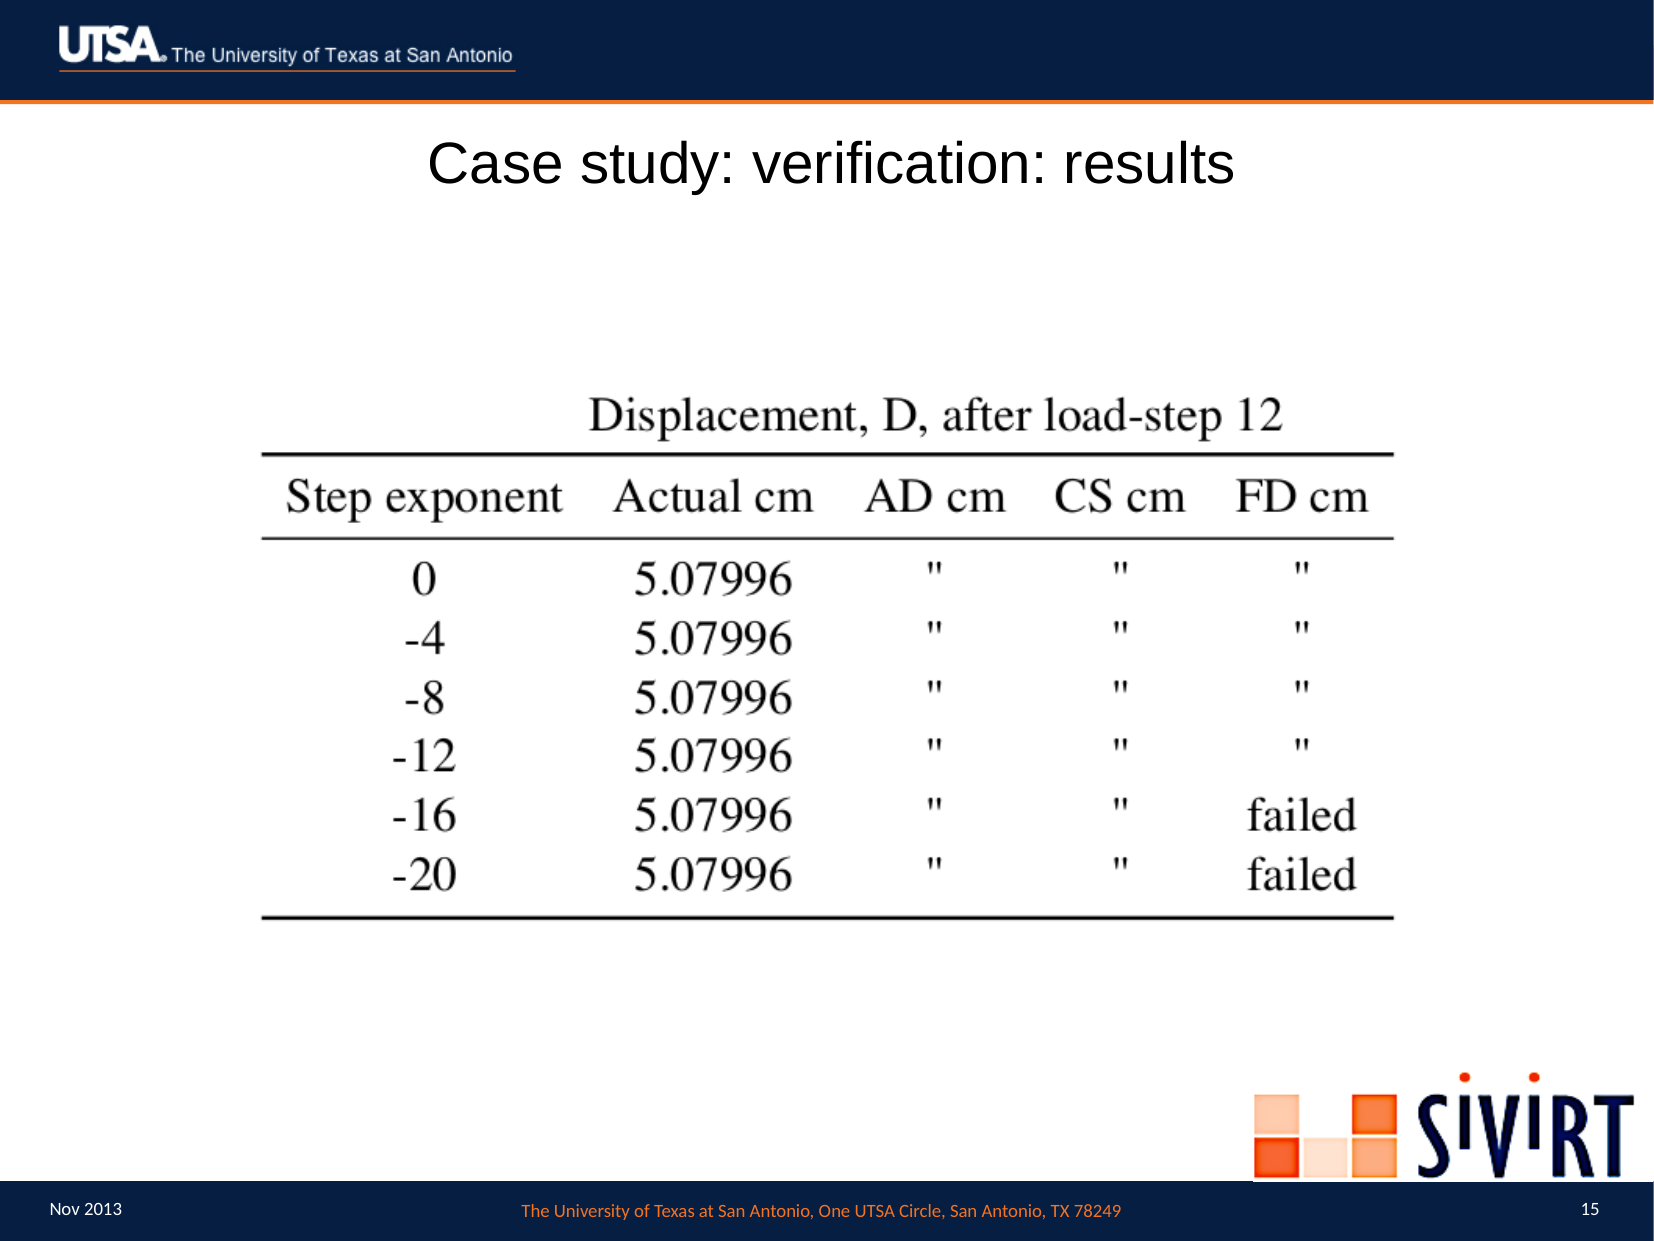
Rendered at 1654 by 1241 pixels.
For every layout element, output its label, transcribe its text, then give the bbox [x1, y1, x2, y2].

picture [245, 376, 1408, 931]
picture [1253, 1064, 1654, 1182]
picture [0, 0, 1654, 100]
title Case study: verification: results [51, 30, 1614, 296]
